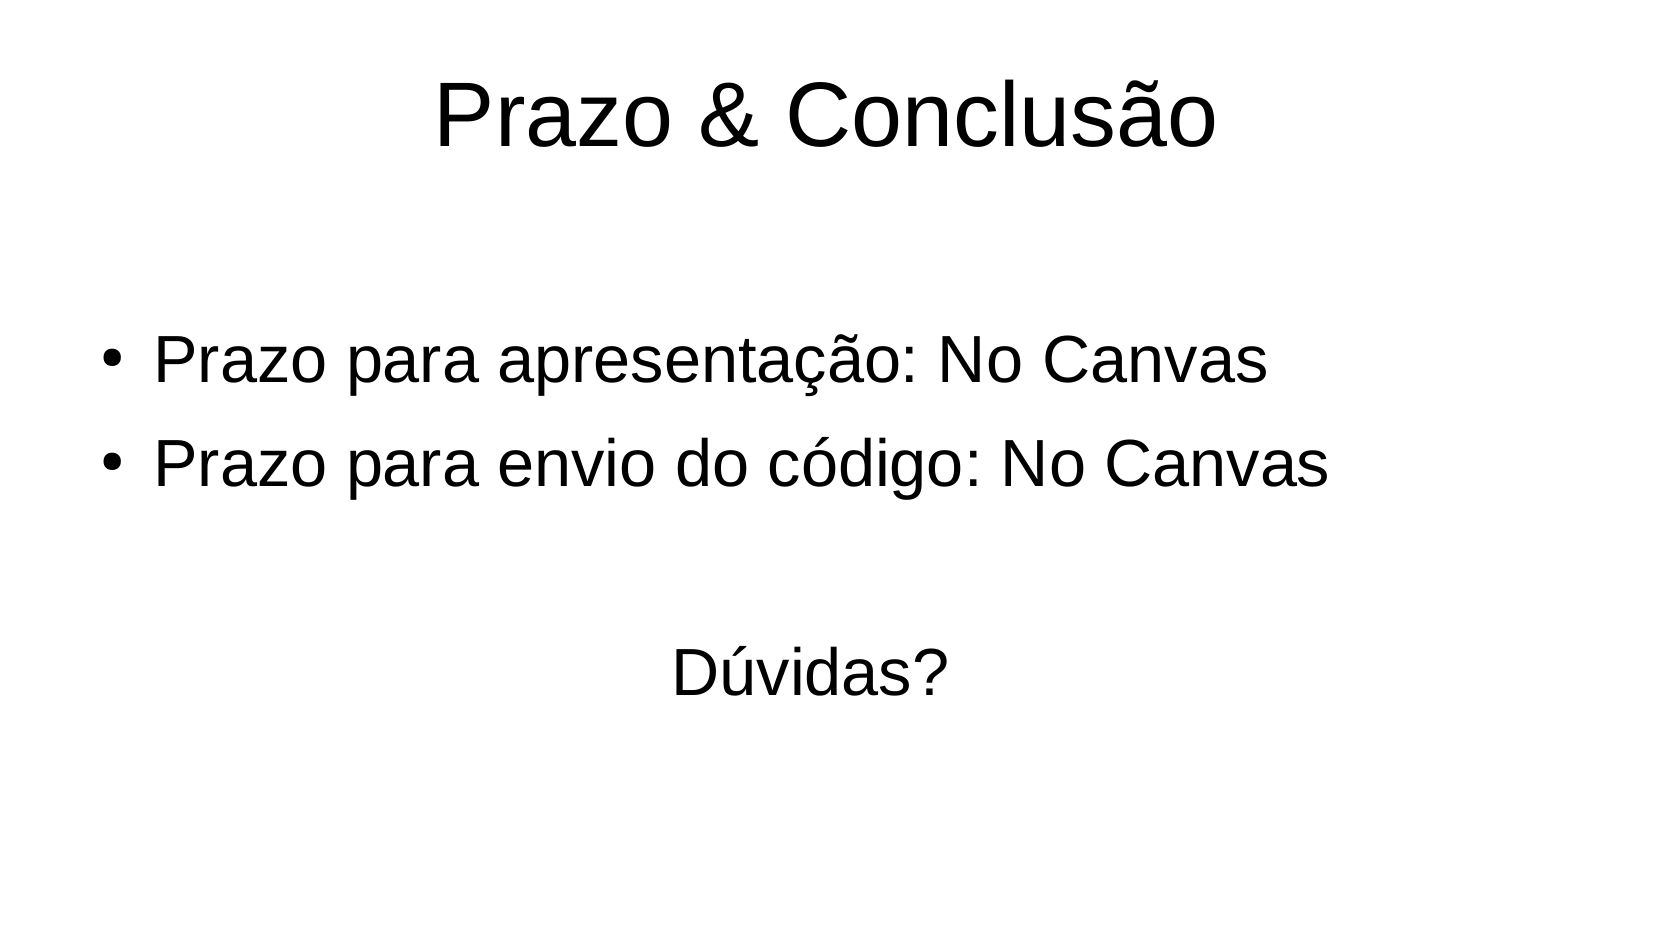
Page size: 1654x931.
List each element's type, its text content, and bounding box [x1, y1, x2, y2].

list Prazo para apresentação: No Canvas Prazo para envio do código: No Canvas Dúvidas? [82, 217, 1571, 739]
title Prazo & Conclusão [82, 37, 1571, 193]
